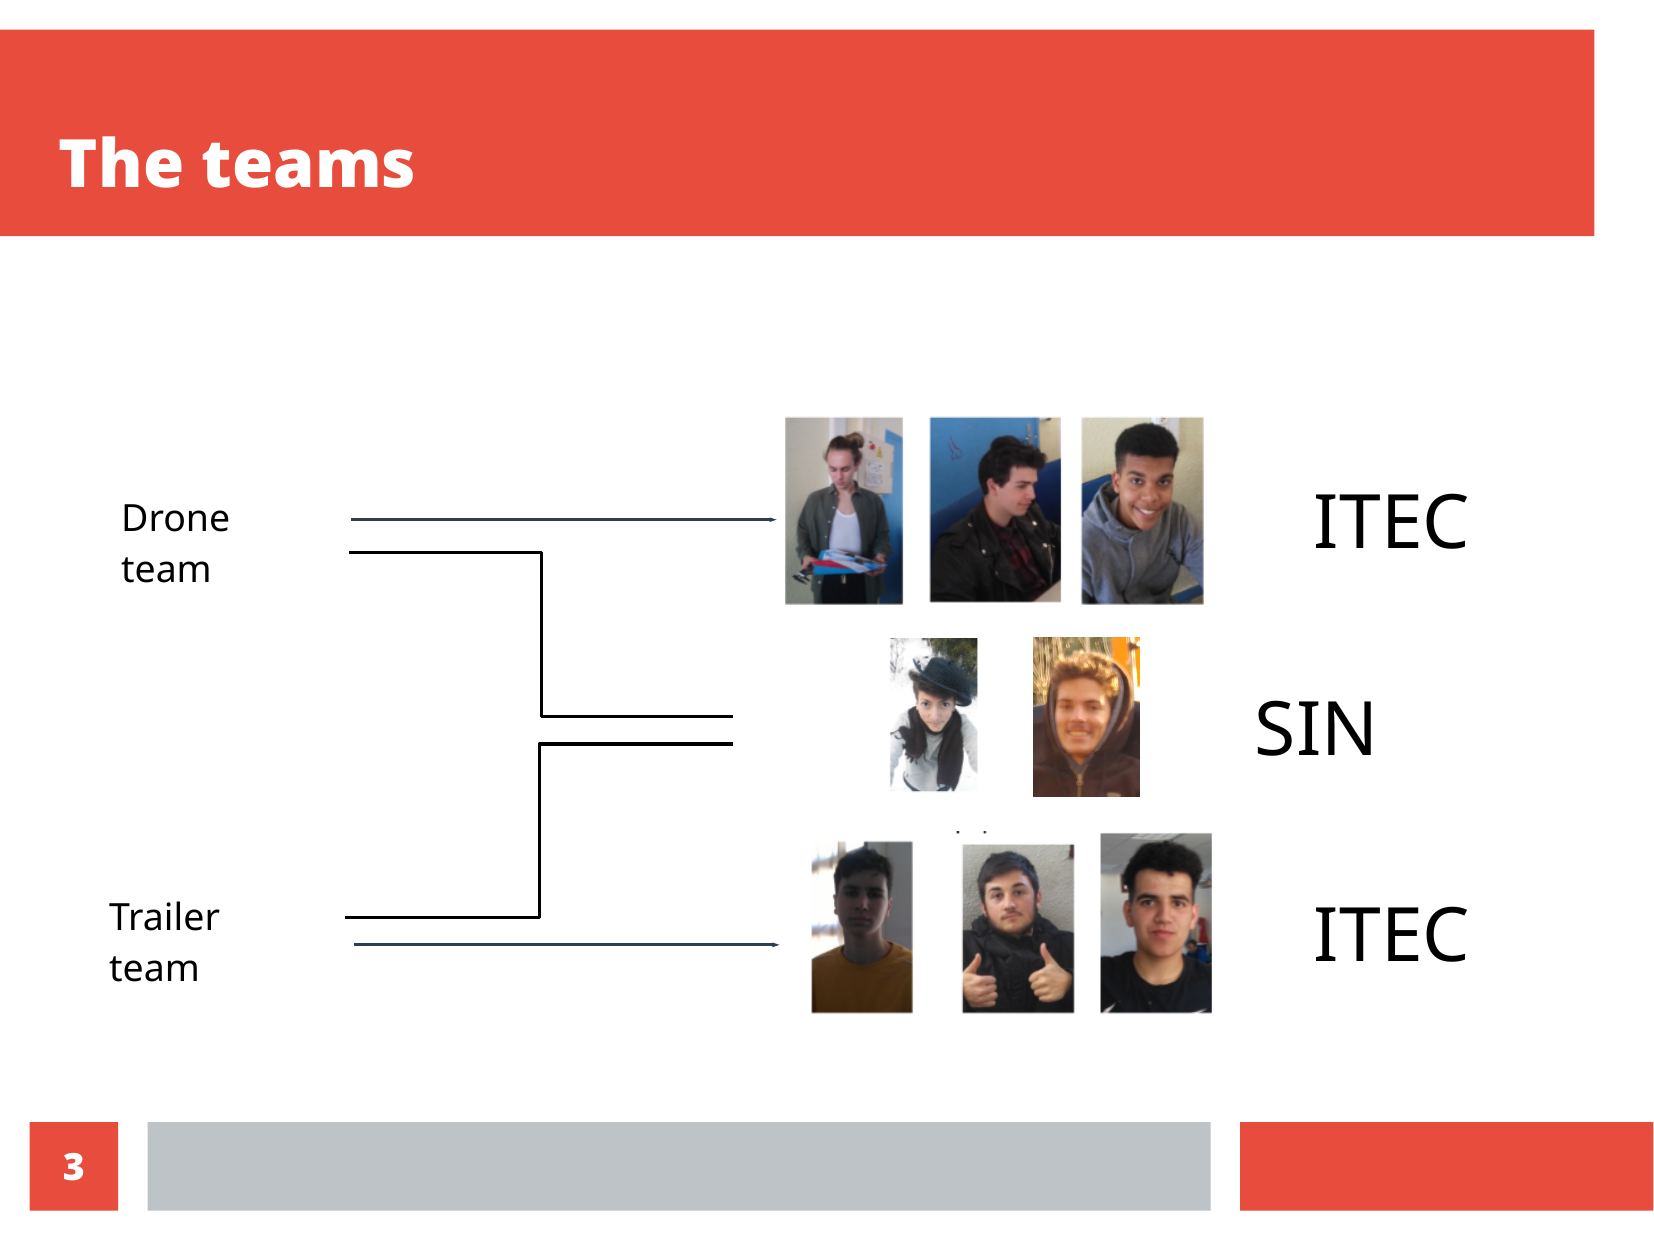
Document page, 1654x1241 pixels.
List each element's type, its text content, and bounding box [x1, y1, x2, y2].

picture [779, 413, 1219, 615]
picture [887, 638, 982, 798]
text_box ITEC [1299, 874, 1571, 984]
text_box Trailer team [94, 882, 331, 993]
text_box Drone team [106, 484, 308, 594]
title The teams [59, 59, 1595, 207]
picture [1033, 637, 1140, 798]
picture [788, 831, 1252, 1016]
text_box ITEC [1299, 460, 1571, 570]
text_box SIN [1240, 667, 1512, 777]
